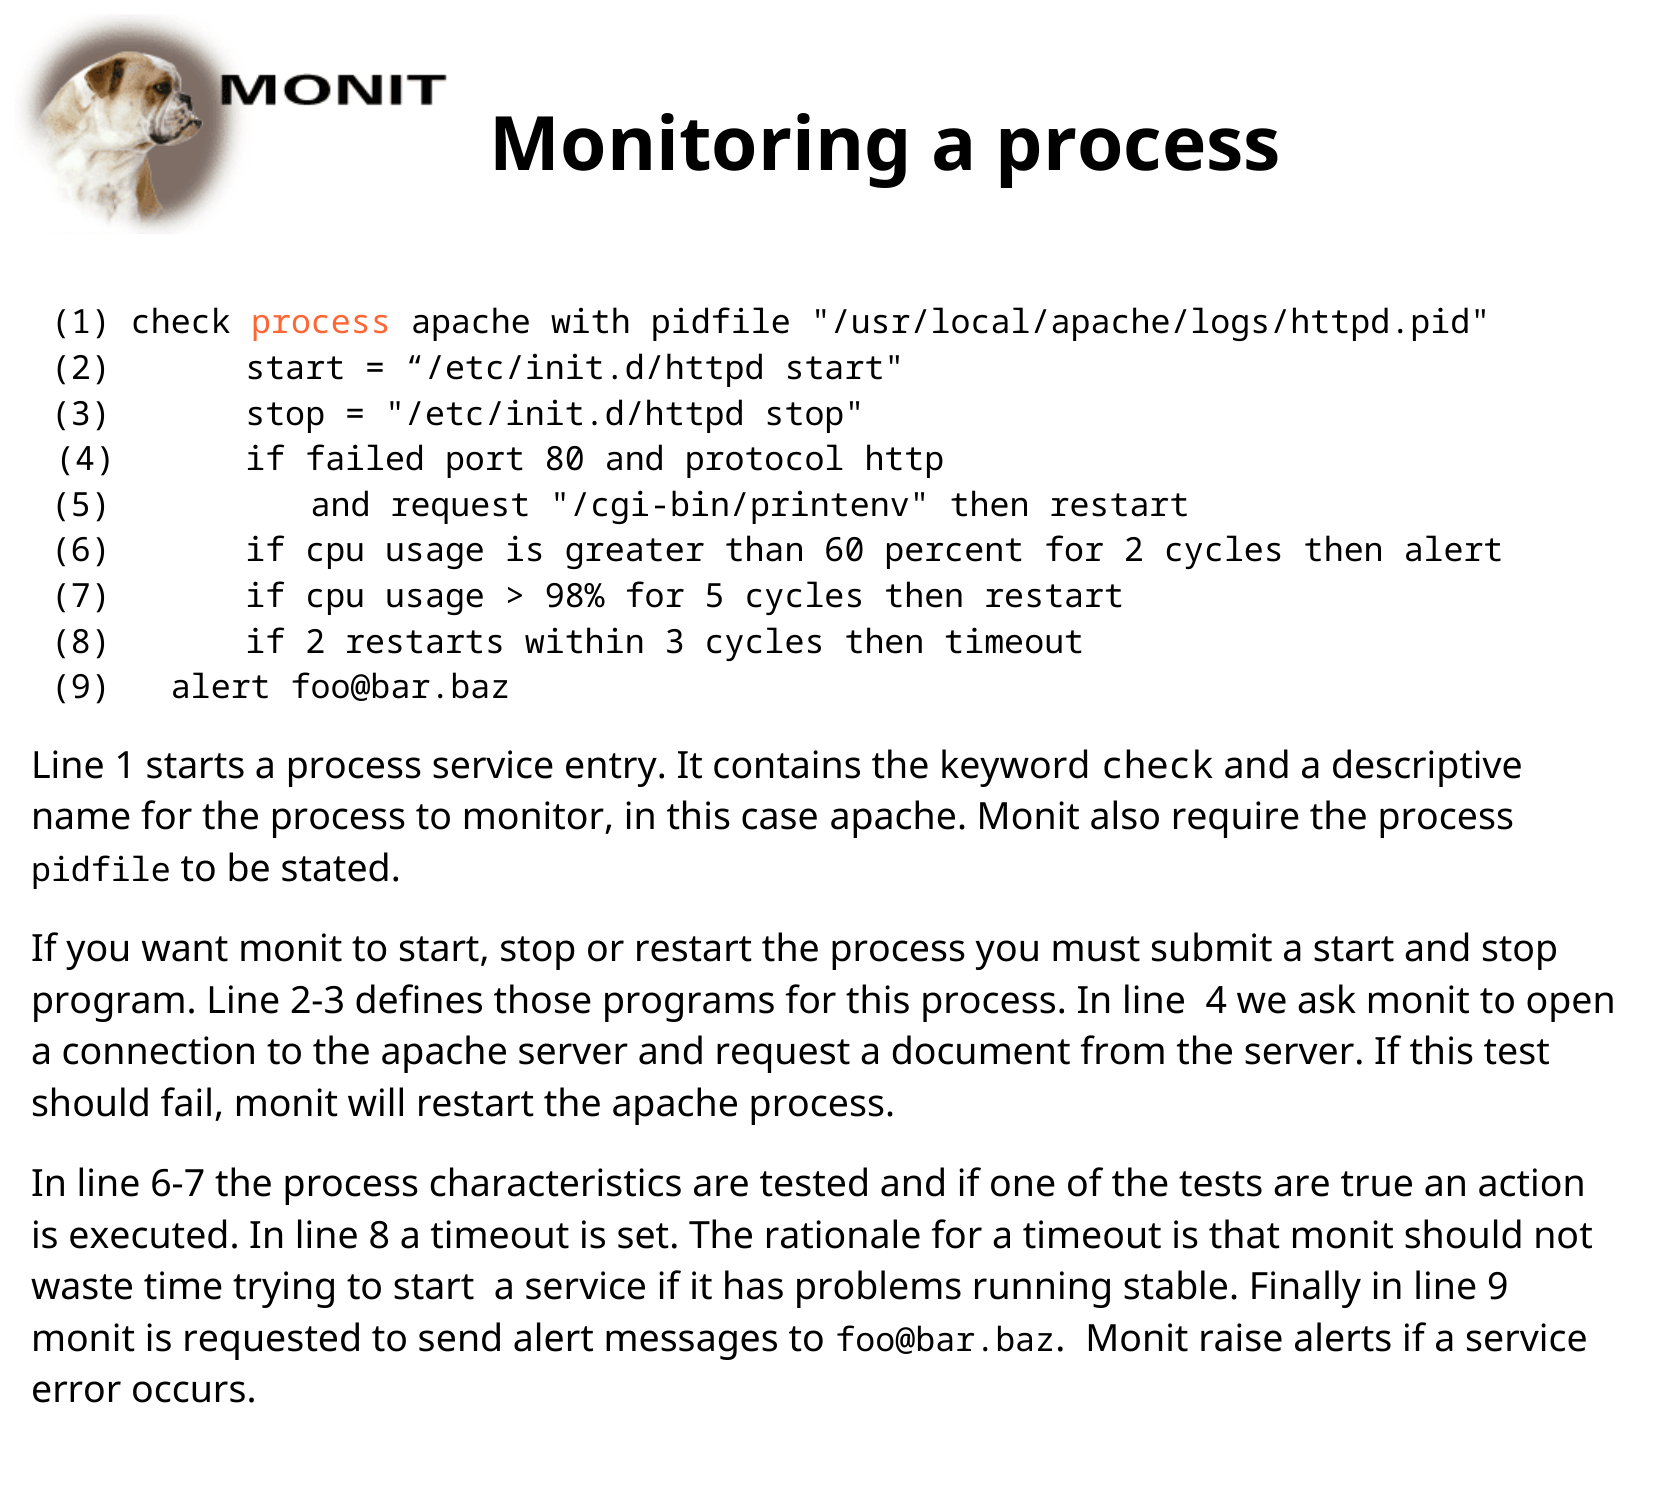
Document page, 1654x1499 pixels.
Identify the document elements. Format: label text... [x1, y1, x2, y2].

list (1) check process apache with pidfile "/usr/local/apache/logs/httpd.pid" (2) start = “/etc/init.d/httpd start" (3) stop = "/etc/init.d/httpd stop" (4) if failed port 80 and protocol http (5) and request "/cgi-bin/printenv" then restart (6) if cpu usage is greater than 60 percent for 2 cycles then alert (7) if cpu usage > 98% for 5 cycles then restart (8) if 2 restarts within 3 cycles then timeout (9) alert foo@bar.baz Line 1 starts a process service entry. It contains the keyword check and a descriptive name for the process to monitor, in this case apache. Monit also require the process pidfile to be stated. If you want monit to start, stop or restart the process you must submit a start and stop program. Line 2-3 defines those programs for this process. In line 4 we ask monit to open a connection to the apache server and request a document from the server. If this test should fail, monit will restart the apache process. In line 6-7 the process characteristics are tested and if one of the tests are true an action is executed. In line 8 a timeout is set. The rationale for a timeout is that monit should not waste time trying to start a service if it has problems running stable. Finally in line 9 monit is requested to send alert messages to foo@bar.baz. Monit raise alerts if a service error occurs. [31, 297, 1622, 1499]
title Monitoring a process [503, 72, 1269, 210]
picture [14, 14, 448, 234]
